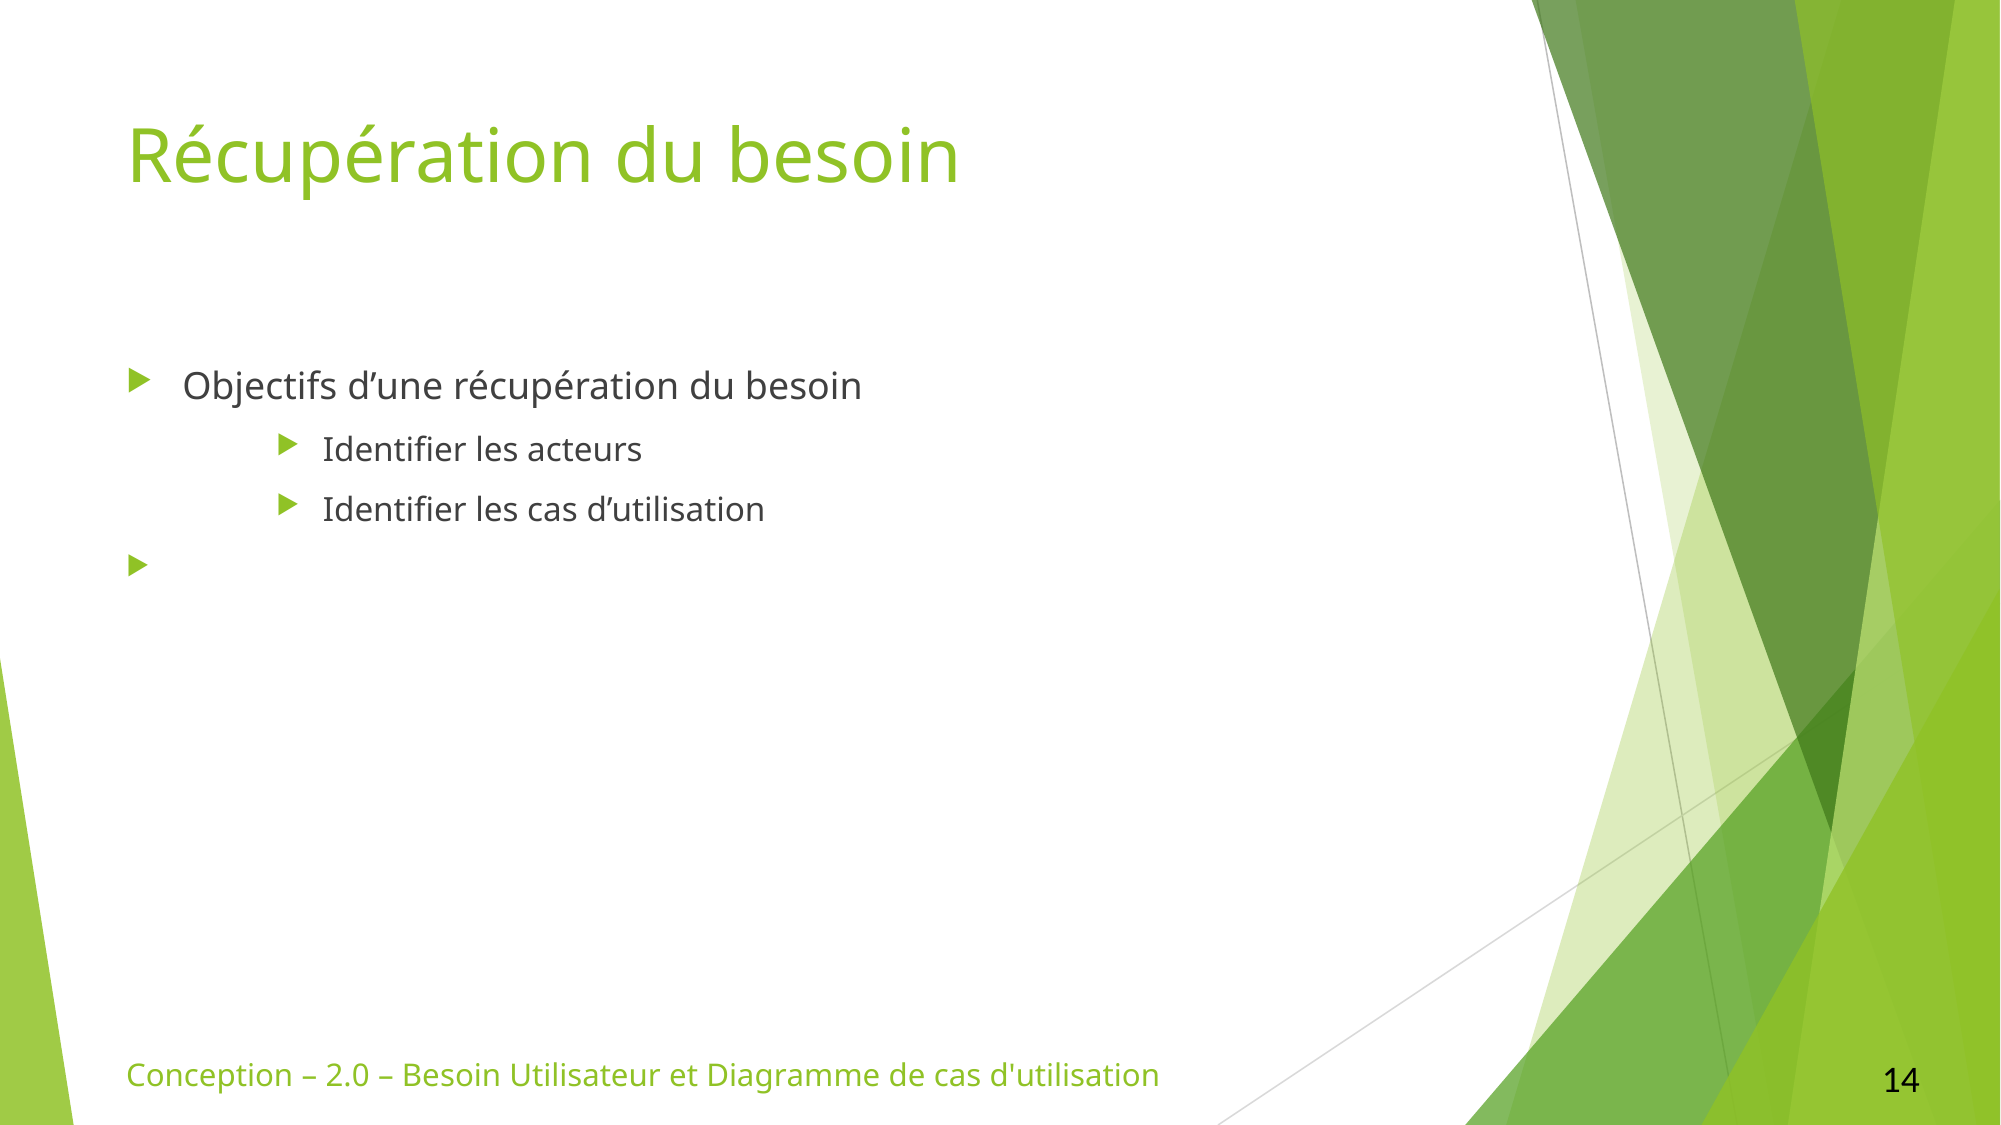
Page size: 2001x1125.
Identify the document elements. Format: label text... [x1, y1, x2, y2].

list Objectifs d’une récupération du besoin Identifier les acteurs Identifier les cas d’utilisation [111, 354, 1522, 992]
text_box Conception – 2.0 – Besoin Utilisateur et Diagramme de cas d'utilisation [111, 1047, 1210, 1109]
text_box [1866, 1047, 1979, 1108]
title Récupération du besoin [111, 99, 1522, 317]
